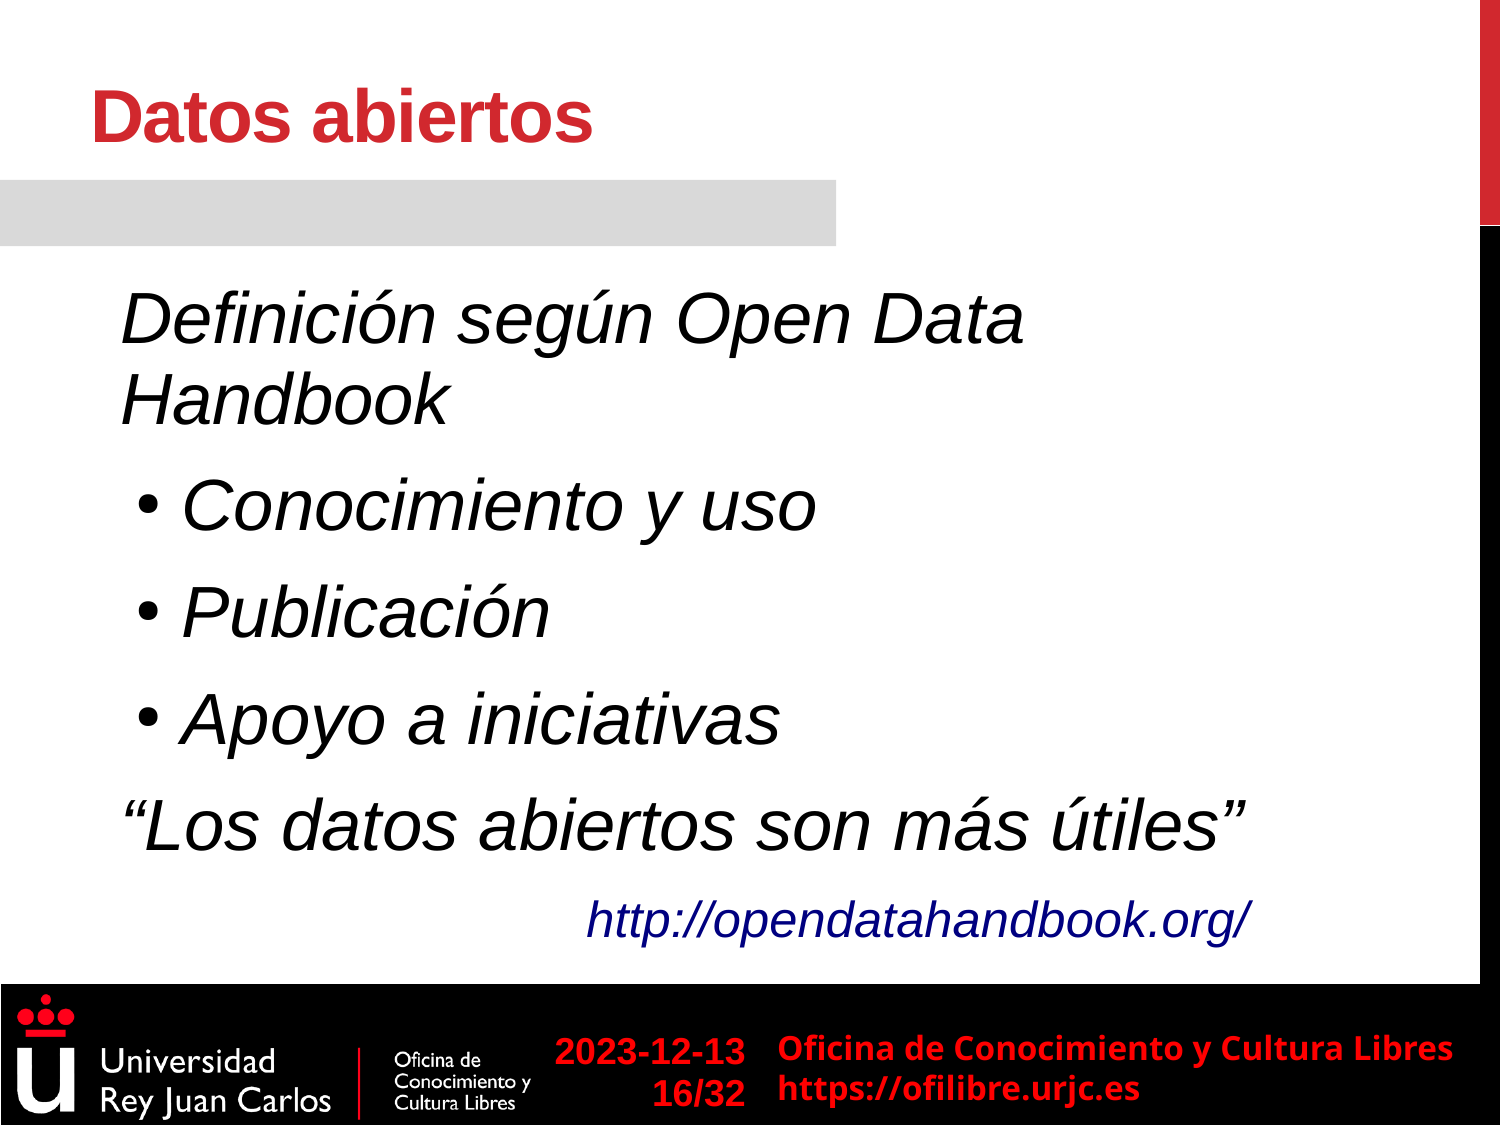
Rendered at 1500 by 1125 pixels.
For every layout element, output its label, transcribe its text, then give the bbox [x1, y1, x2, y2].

picture [17, 994, 531, 1120]
text_box Datos abiertos [0, 24, 1326, 172]
list Definición según Open Data Handbook Conocimiento y uso Publicación Apoyo a iniciativas “Los datos abiertos son más útiles” http://opendatahandbook.org/ [105, 270, 1351, 961]
title [75, 15, 1425, 172]
